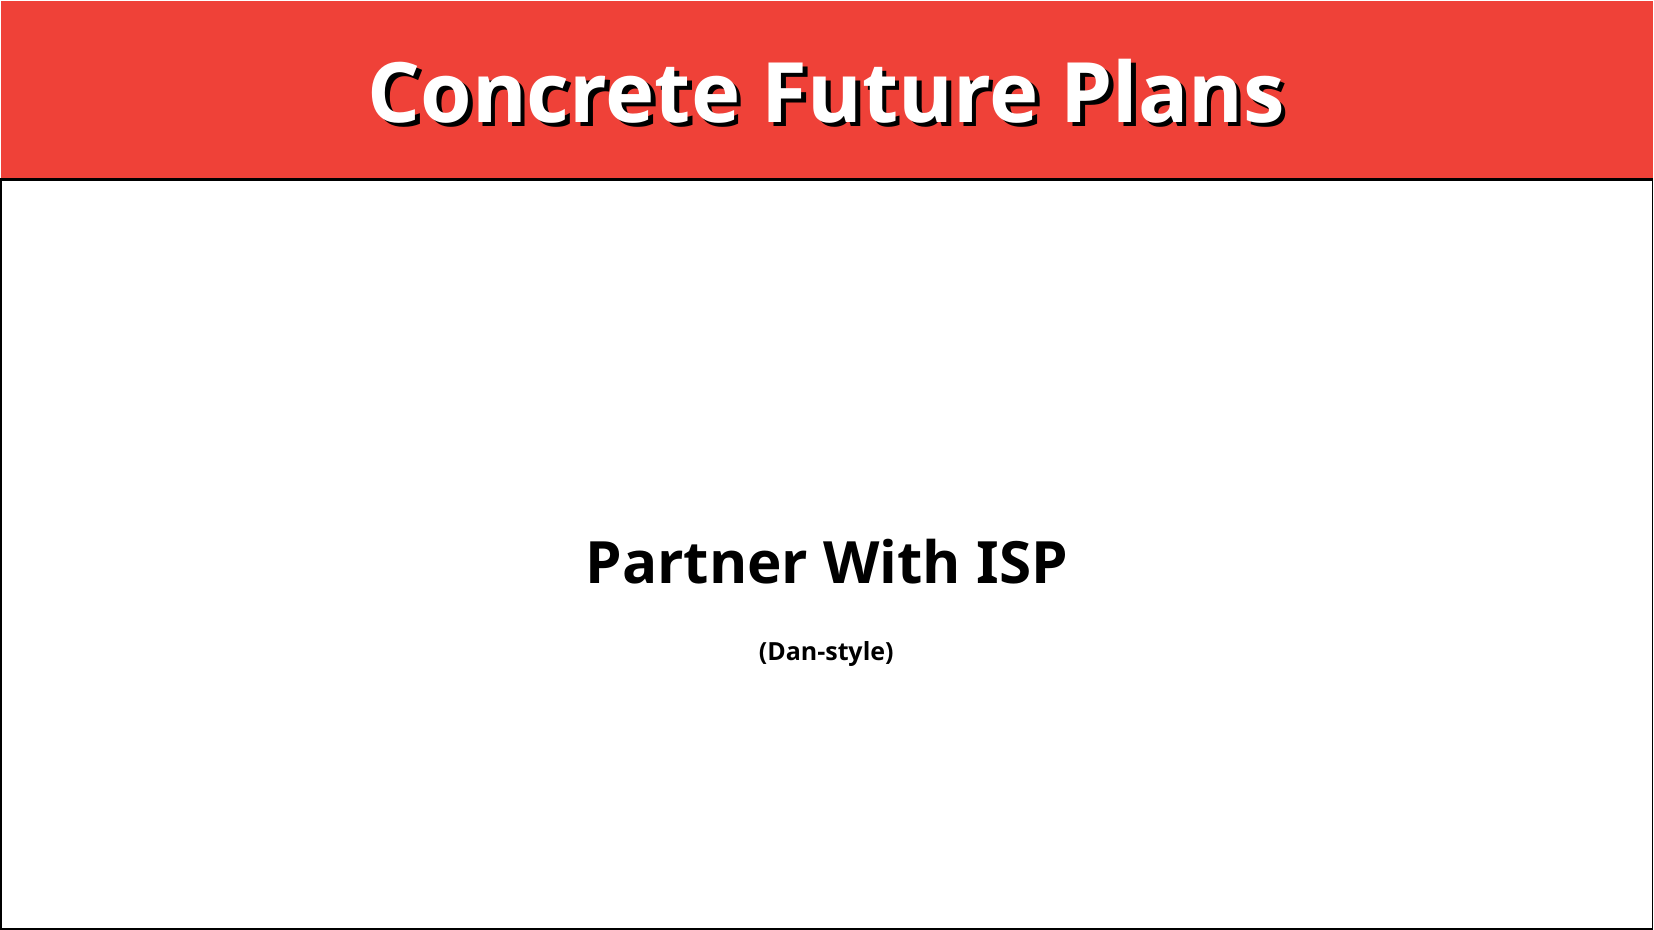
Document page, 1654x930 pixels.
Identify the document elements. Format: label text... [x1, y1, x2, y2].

text_box Partner With ISP (Dan-style) [0, 179, 1653, 930]
text_box Concrete Future Plans [0, 0, 1653, 179]
